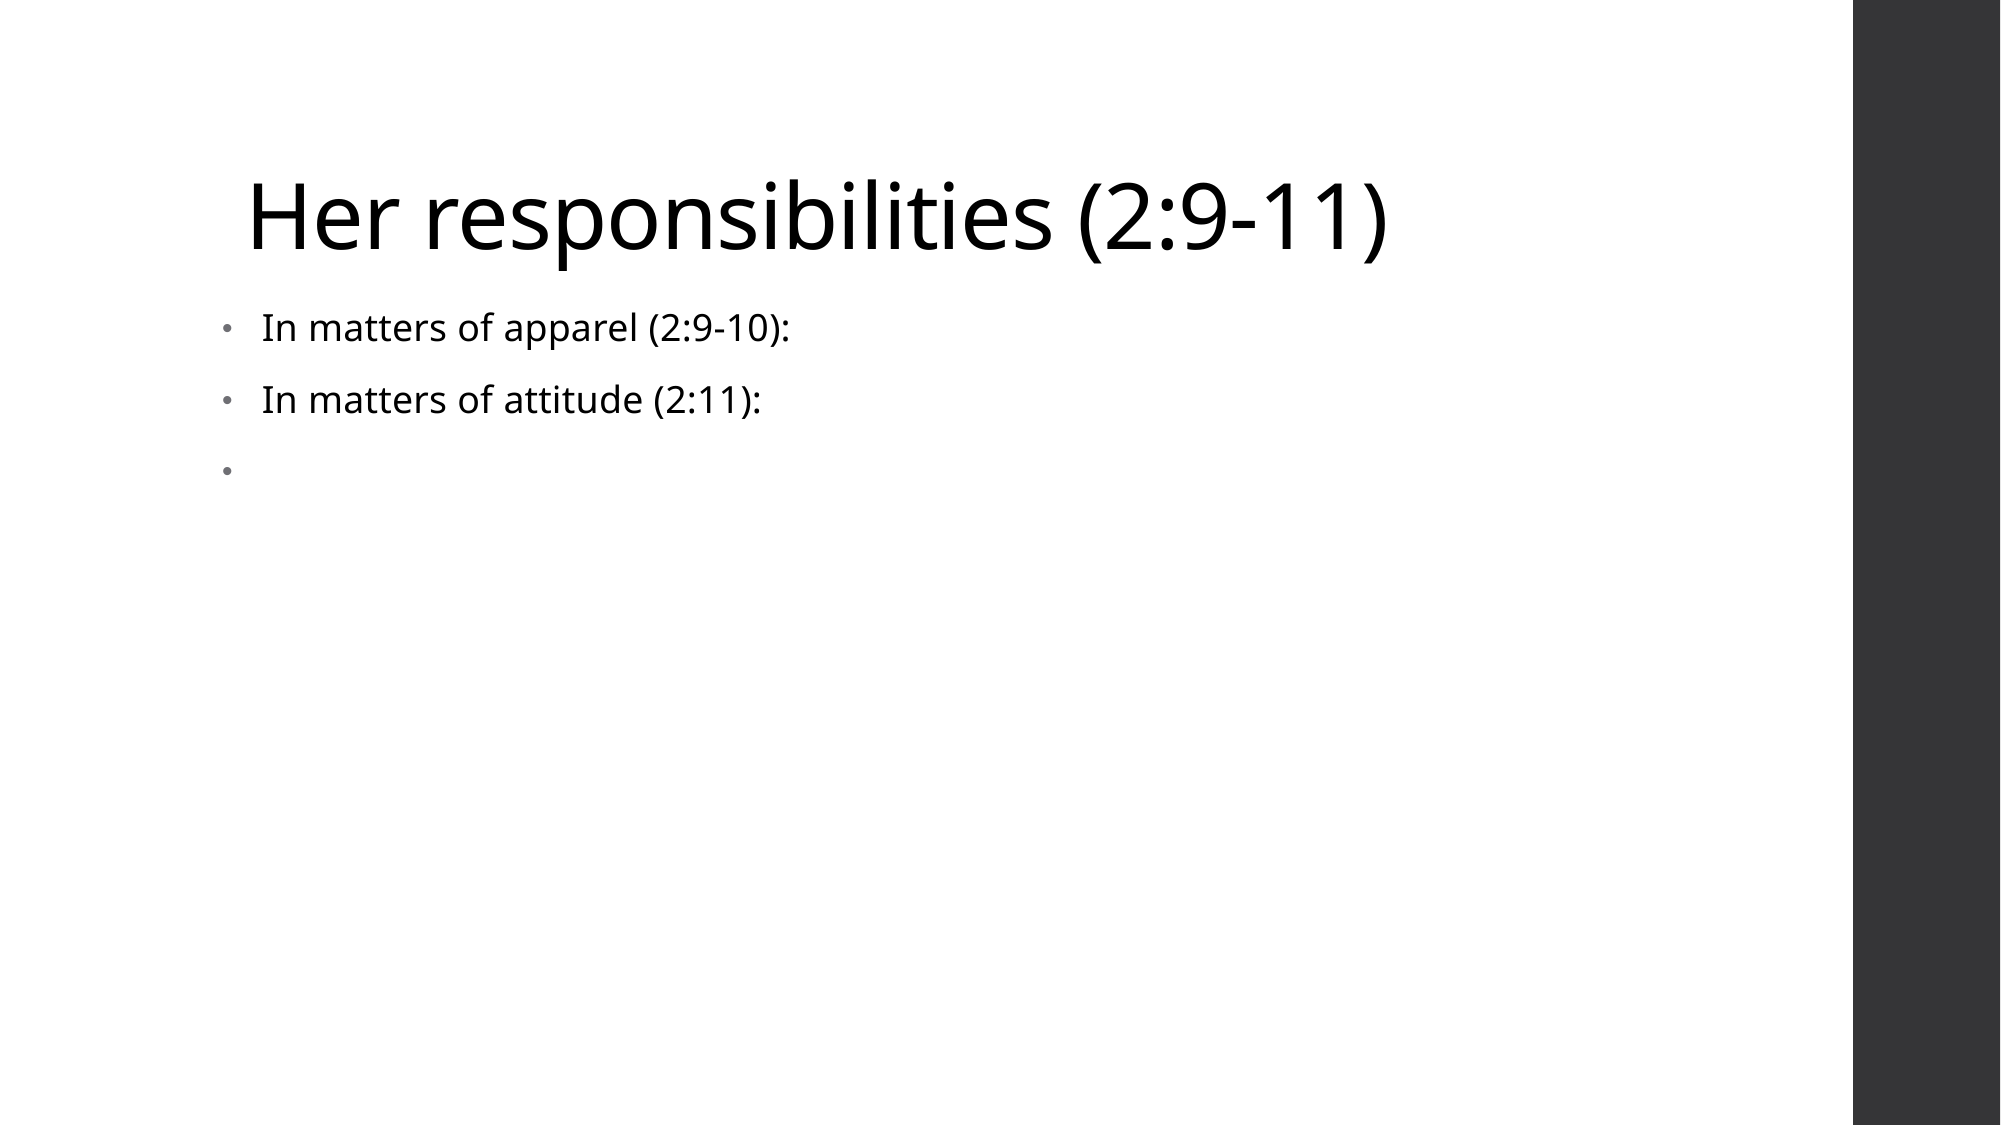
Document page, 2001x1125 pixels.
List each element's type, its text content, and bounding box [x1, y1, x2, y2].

title Her responsibilities (2:9-11) [206, 60, 1797, 278]
list In matters of apparel (2:9-10): In matters of attitude (2:11): [206, 299, 1617, 1014]
